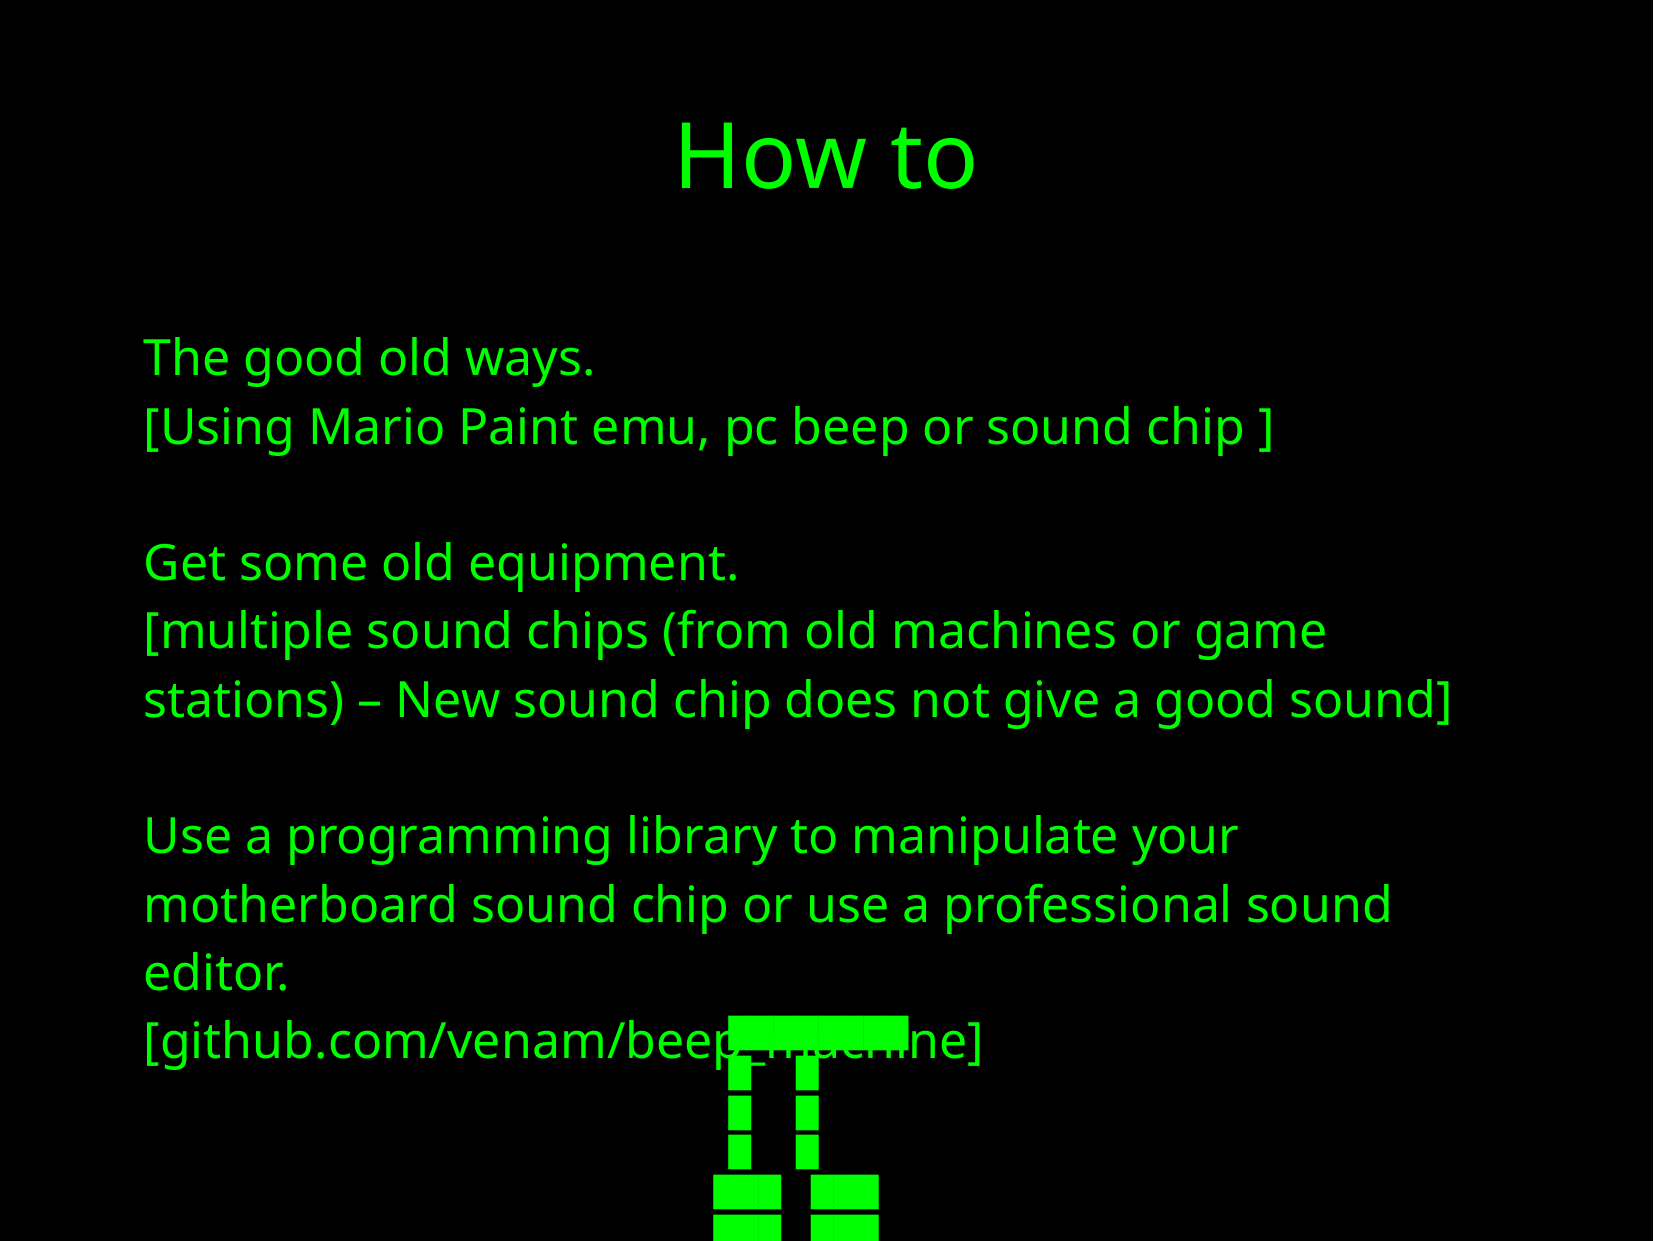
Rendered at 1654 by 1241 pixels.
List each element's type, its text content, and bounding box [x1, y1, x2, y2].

title How to [82, 49, 1571, 257]
text_box The good old ways. [Using Mario Paint emu, pc beep or sound chip ] Get some old equipment. [multiple sound chips (from old machines or game stations) – New sound chip does not give a good sound] Use a programming library to manipulate your motherboard sound chip or use a professional sound editor. [github.com/venam/beep_machine] [128, 315, 1524, 1023]
text_box ████████ █ █ █ █ █ █ ███ ███ ███ ███ [698, 1023, 954, 1223]
